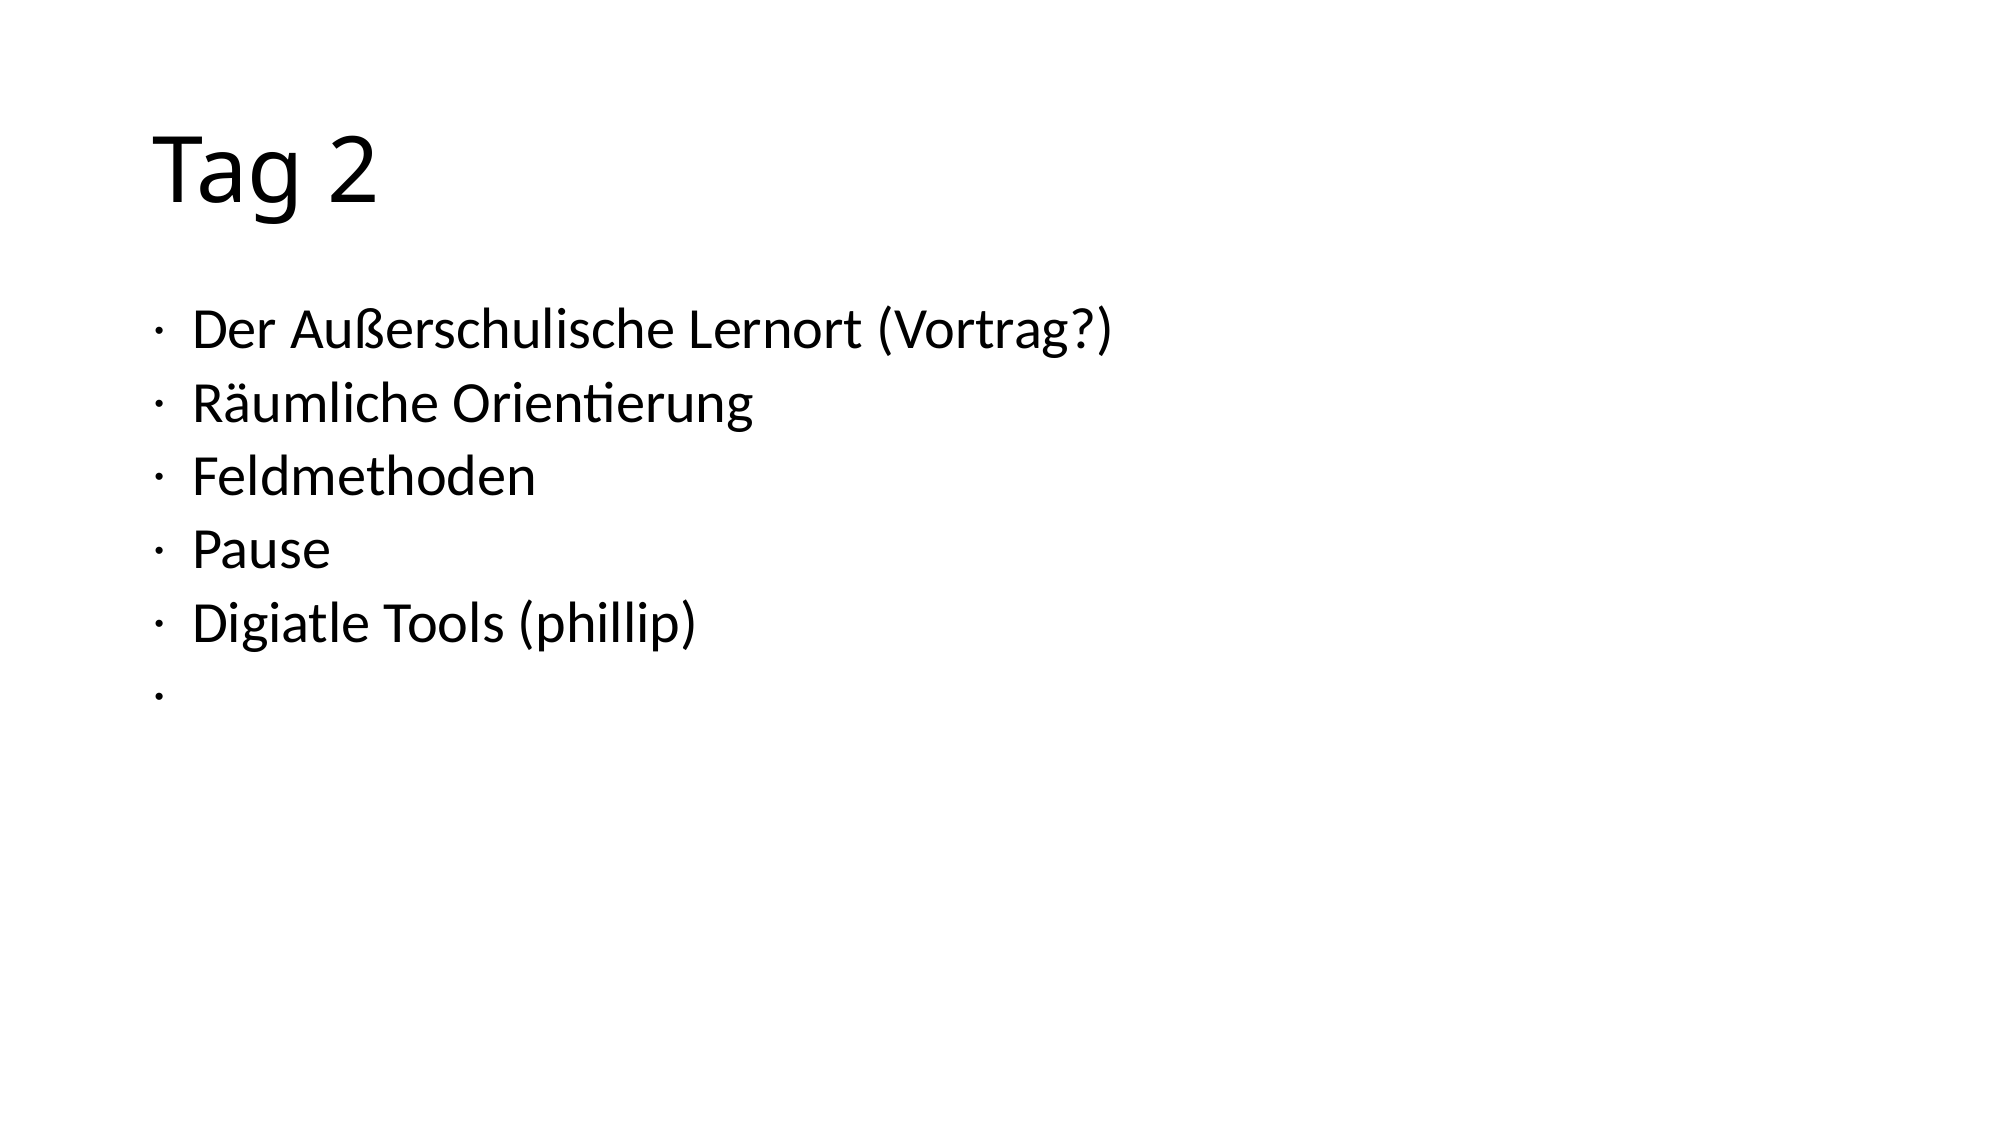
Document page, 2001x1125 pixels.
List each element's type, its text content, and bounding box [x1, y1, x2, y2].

title Tag 2 [137, 59, 1863, 278]
list Der Außerschulische Lernort (Vortrag?) Räumliche Orientierung Feldmethoden Pause Digiatle Tools (phillip) [137, 299, 1863, 1014]
